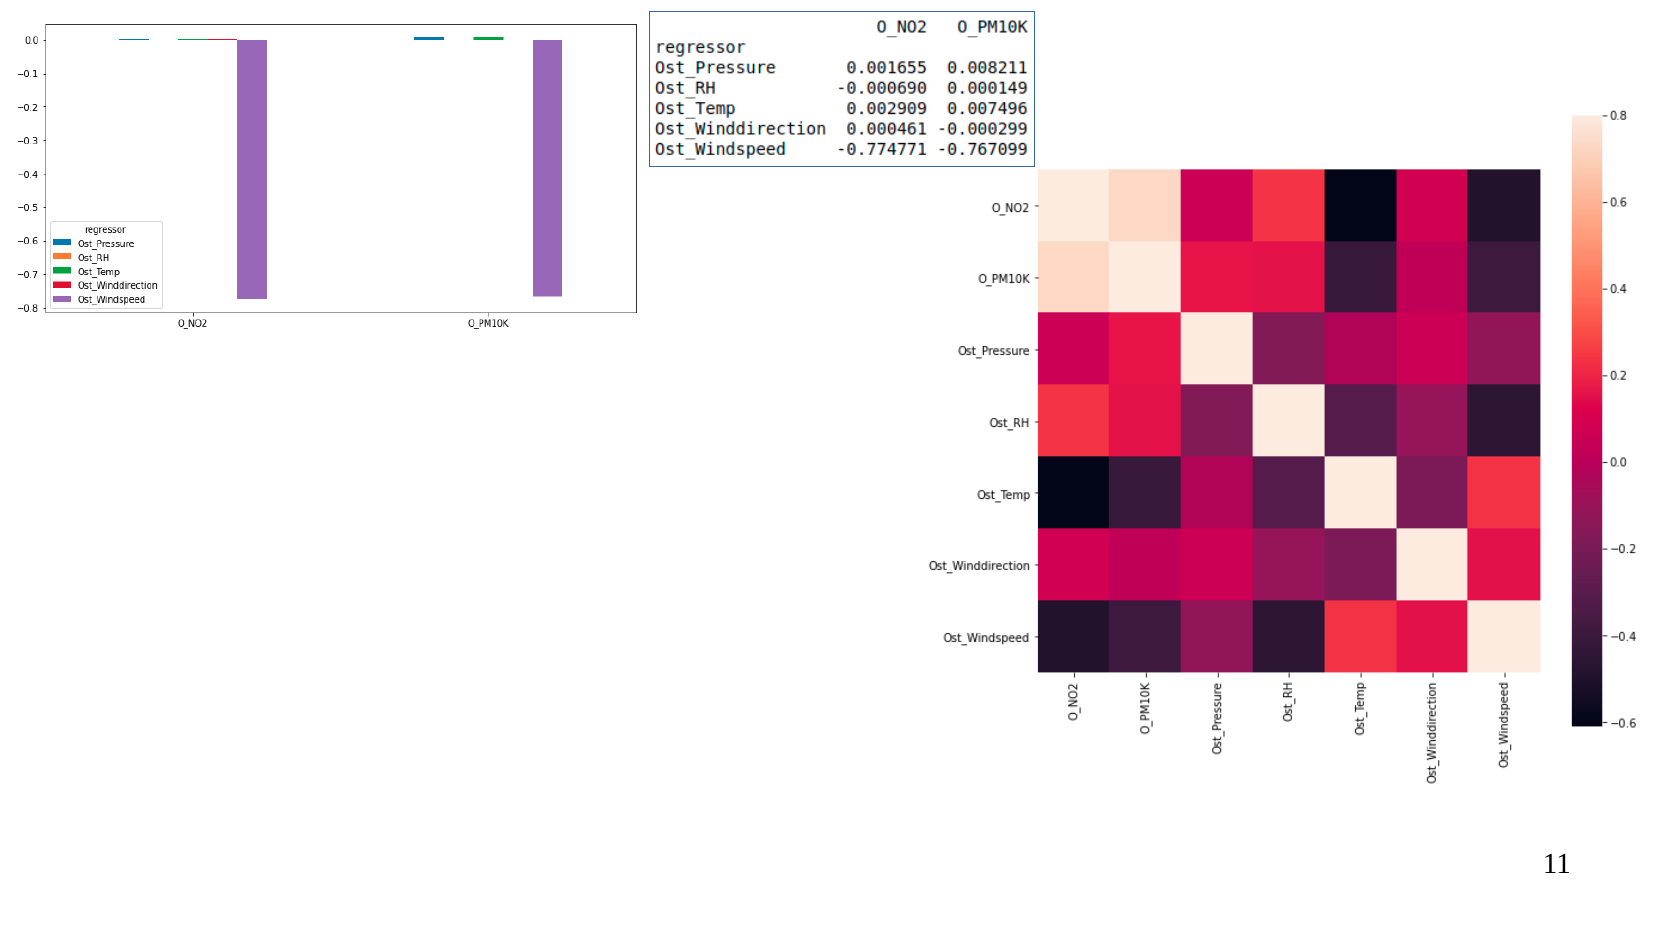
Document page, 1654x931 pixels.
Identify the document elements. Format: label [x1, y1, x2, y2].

picture [649, 11, 1645, 794]
picture [15, 14, 646, 335]
